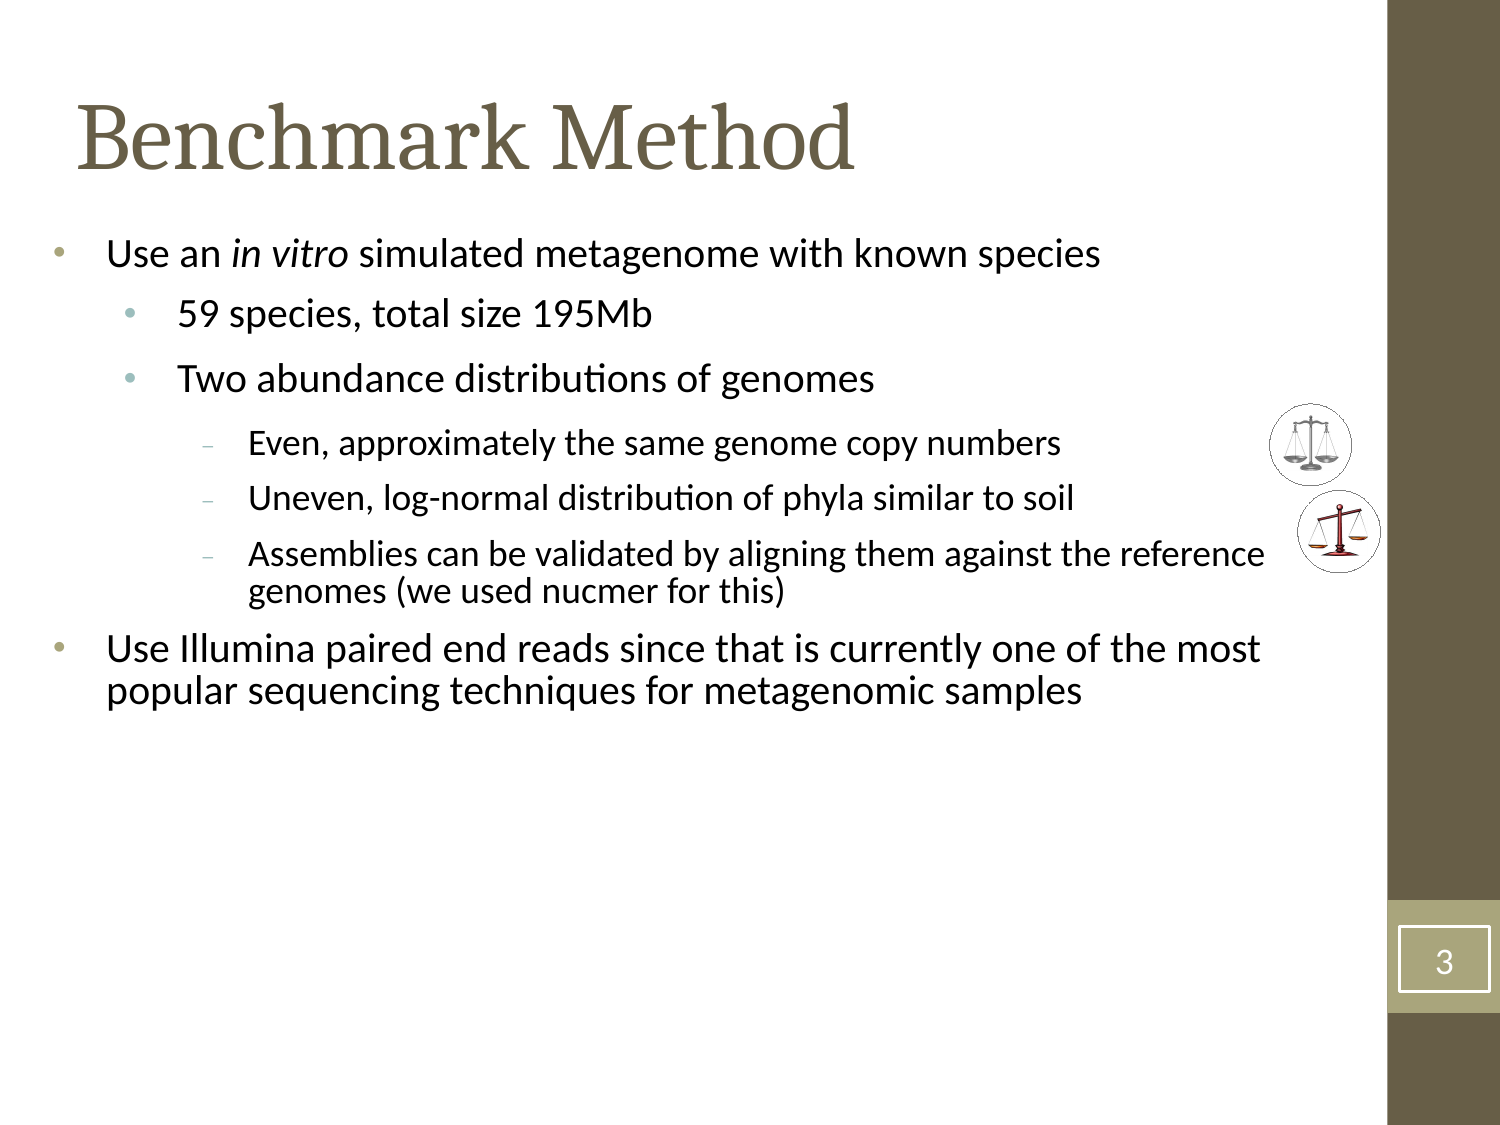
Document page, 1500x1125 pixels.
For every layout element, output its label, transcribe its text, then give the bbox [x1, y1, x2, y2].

title Benchmark Method [75, 82, 1326, 195]
text_box [1297, 490, 1381, 573]
picture [1308, 504, 1368, 556]
list Use an in vitro simulated metagenome with known species 59 species, total size 195Mb Two abundance distributions of genomes Even, approximately the same genome copy numbers Uneven, log-normal distribution of phyla similar to soil Assemblies can be validated by aligning them against the reference genomes (we used nucmer for this) Use Illumina paired end reads since that is currently one of the most popular sequencing techniques for metagenomic samples [35, 236, 1382, 1063]
text_box [1269, 403, 1352, 486]
picture [1283, 415, 1339, 471]
